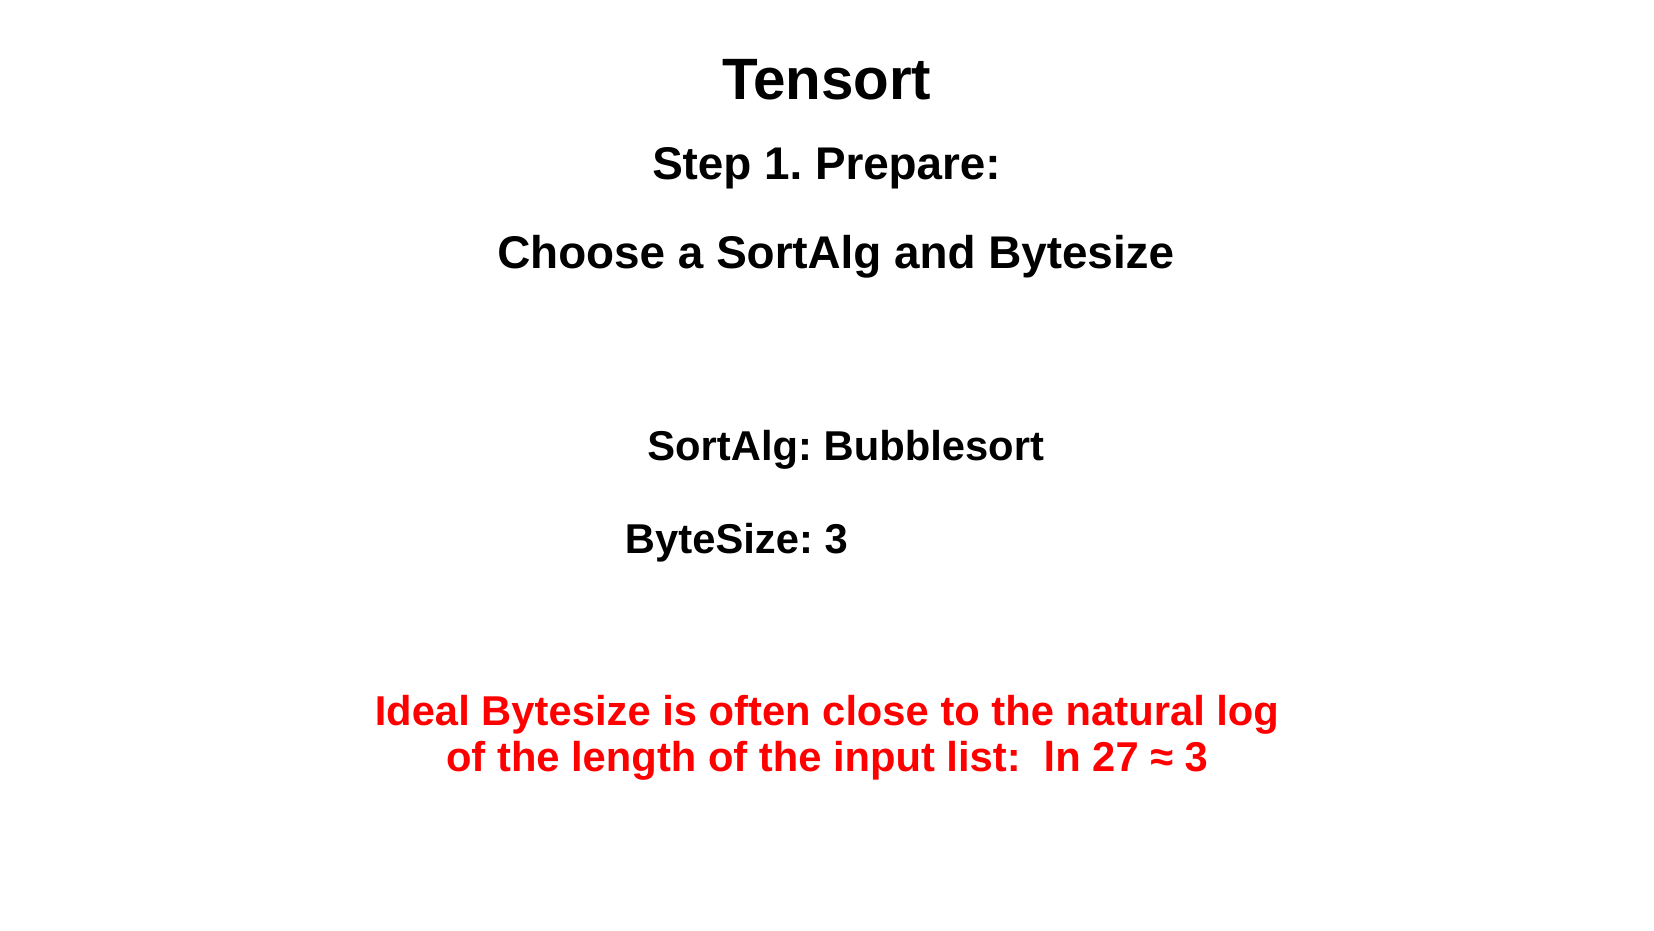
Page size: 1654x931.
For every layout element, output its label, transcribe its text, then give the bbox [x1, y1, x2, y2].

subtitle SortAlg: Bubblesort ByteSize: 3 [556, 422, 1136, 563]
title Tensort [82, 2, 1571, 158]
text_box Ideal Bytesize is often close to the natural log of the length of the input list: ln 27 ≈ 3 [369, 605, 1286, 863]
text_box Step 1. Prepare: [637, 130, 1654, 248]
text_box Choose a SortAlg and Bytesize [469, 219, 1216, 287]
